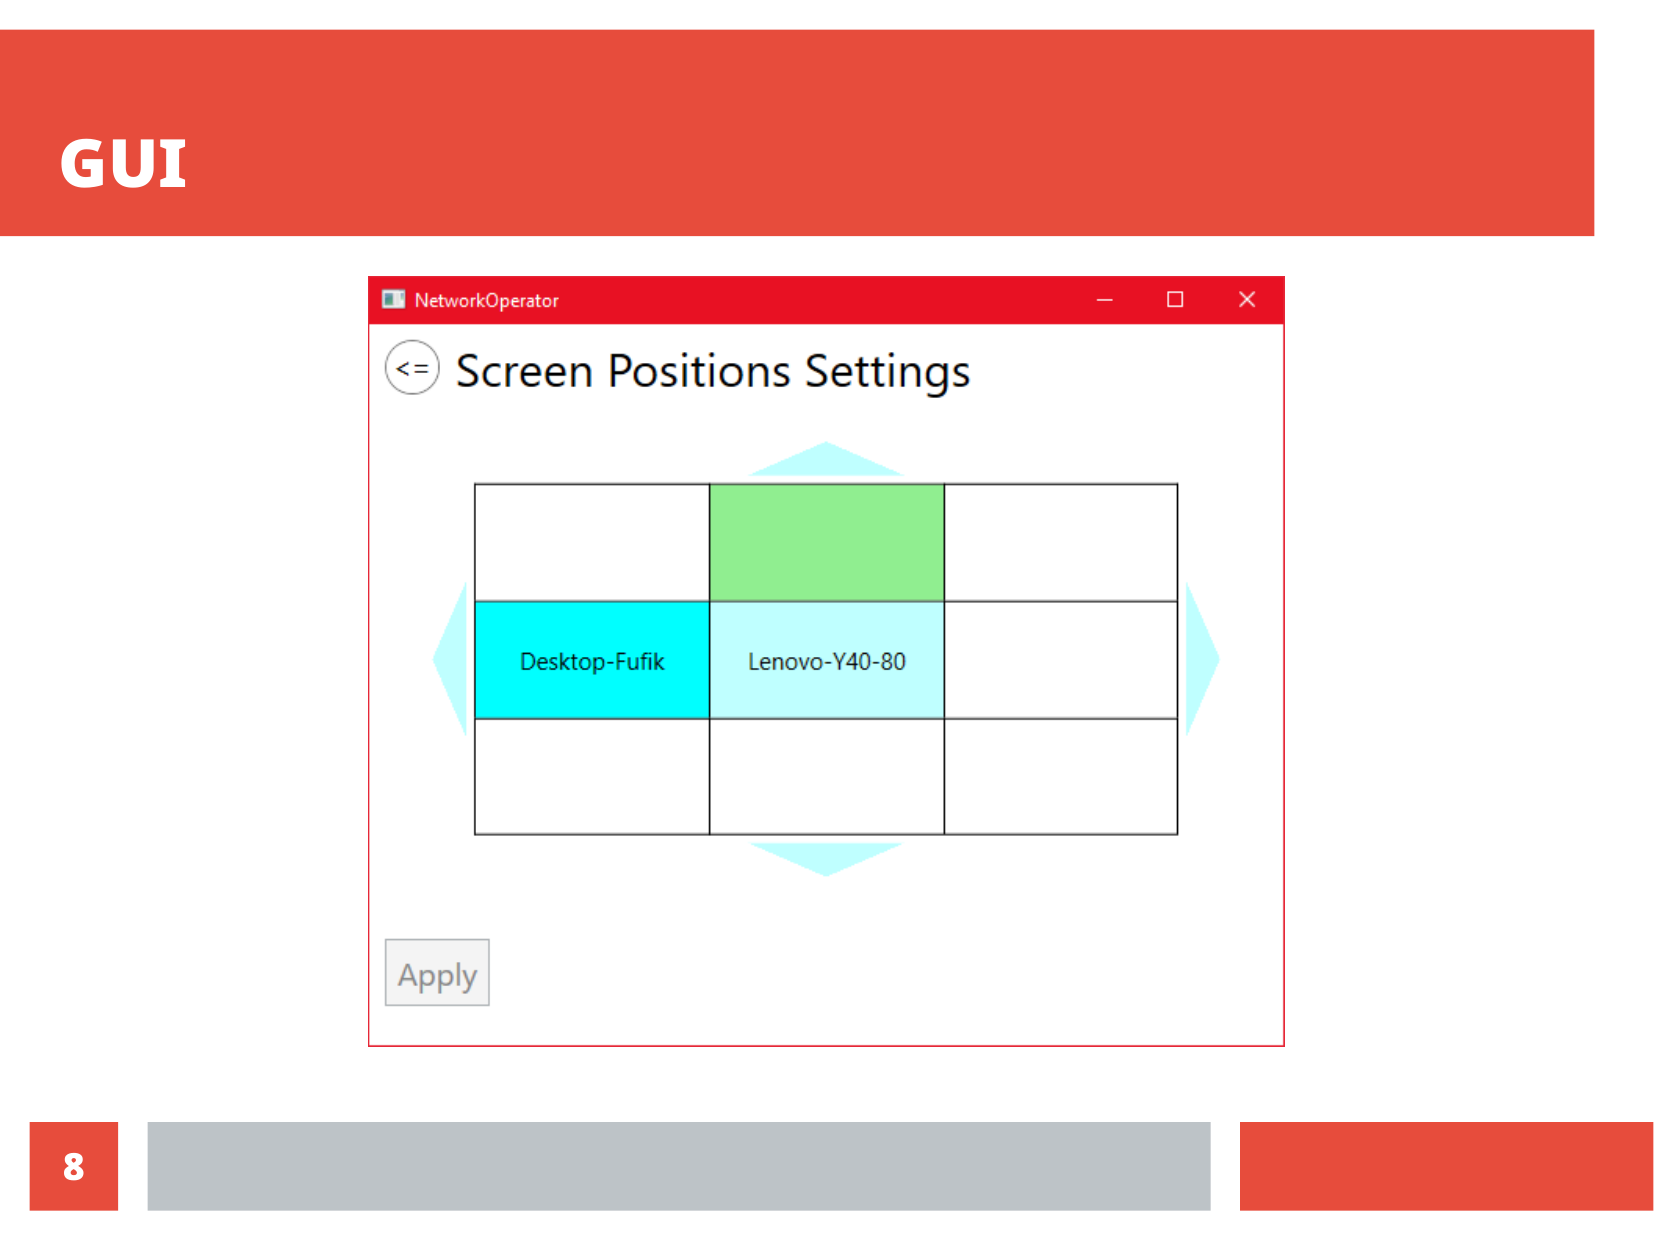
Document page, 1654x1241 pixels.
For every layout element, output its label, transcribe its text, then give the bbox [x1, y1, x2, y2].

picture [368, 276, 1285, 1047]
title GUI [59, 59, 1595, 207]
